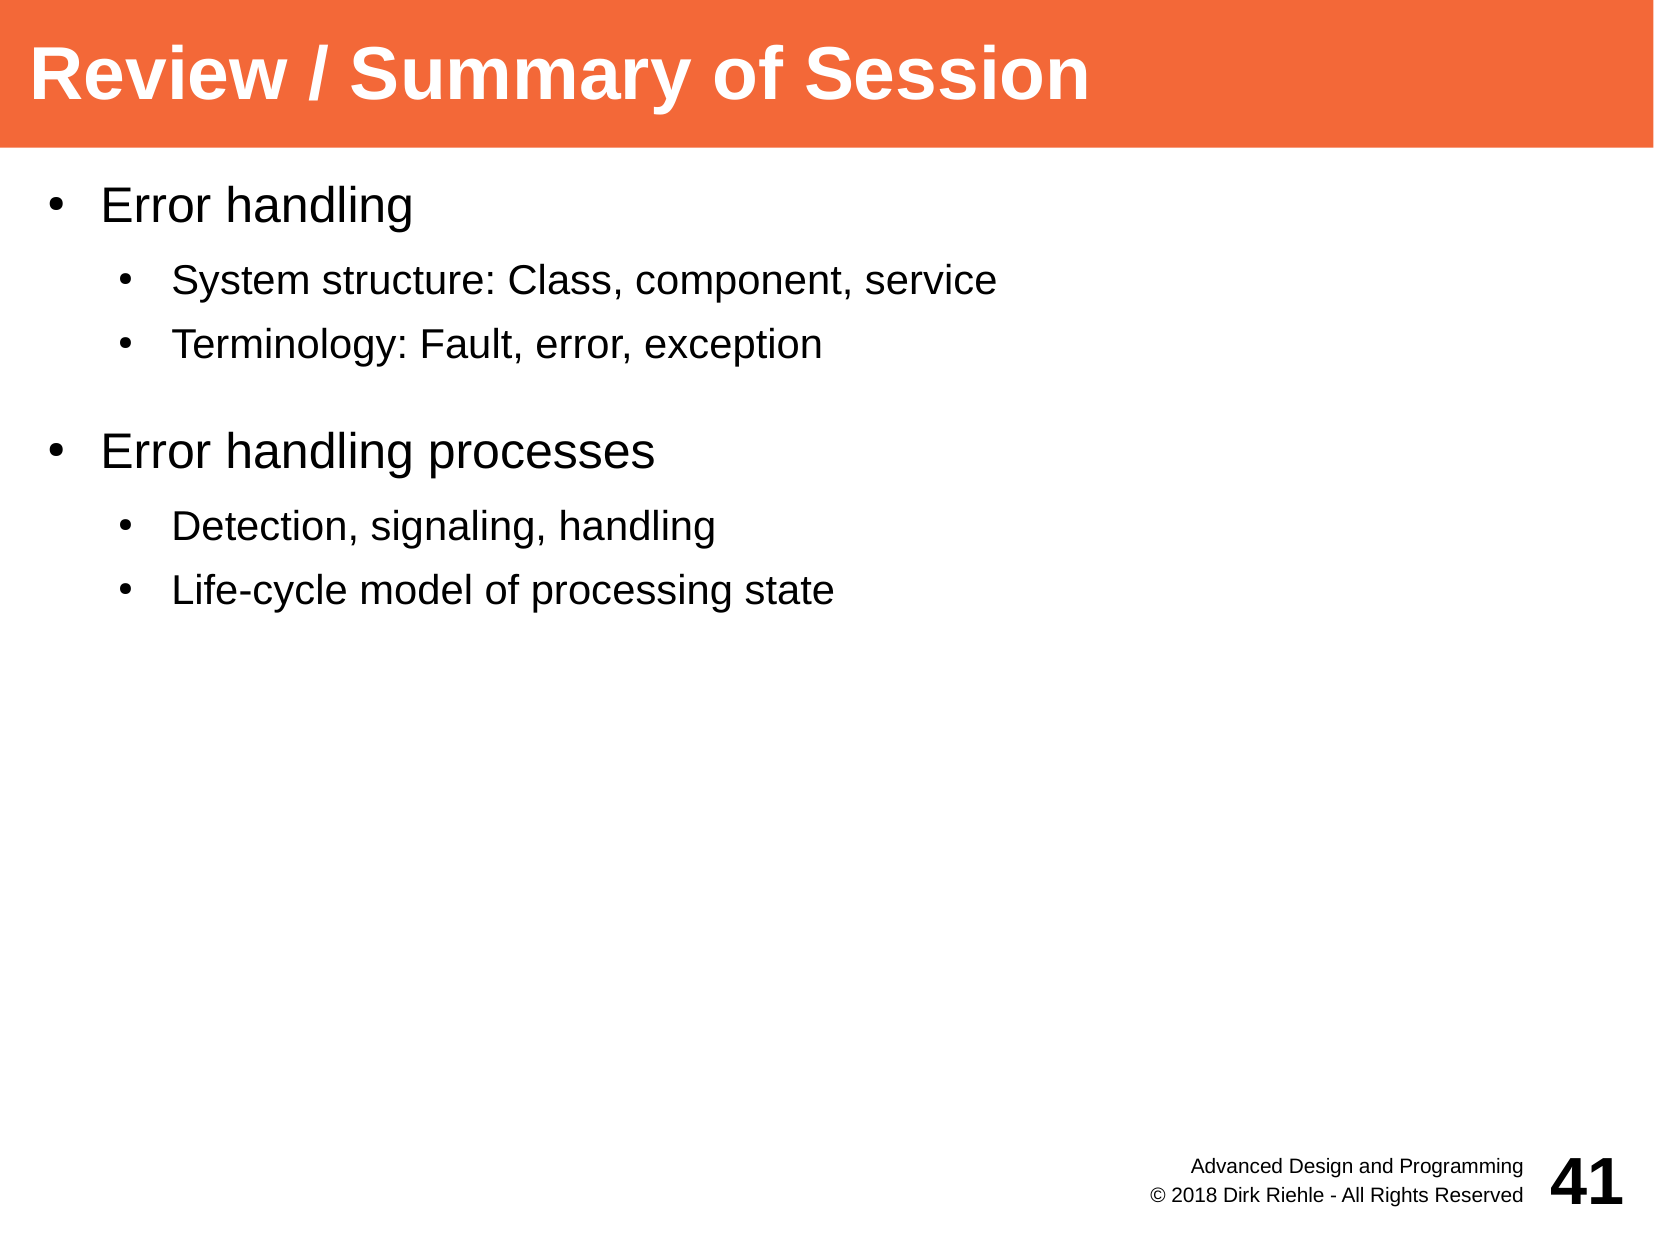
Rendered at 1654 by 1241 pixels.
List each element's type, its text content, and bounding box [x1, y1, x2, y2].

list Error handling System structure: Class, component, service Terminology: Fault, error, exception Error handling processes Detection, signaling, handling Life-cycle model of processing state [29, 177, 1625, 1063]
title Review / Summary of Session [0, 0, 1654, 148]
